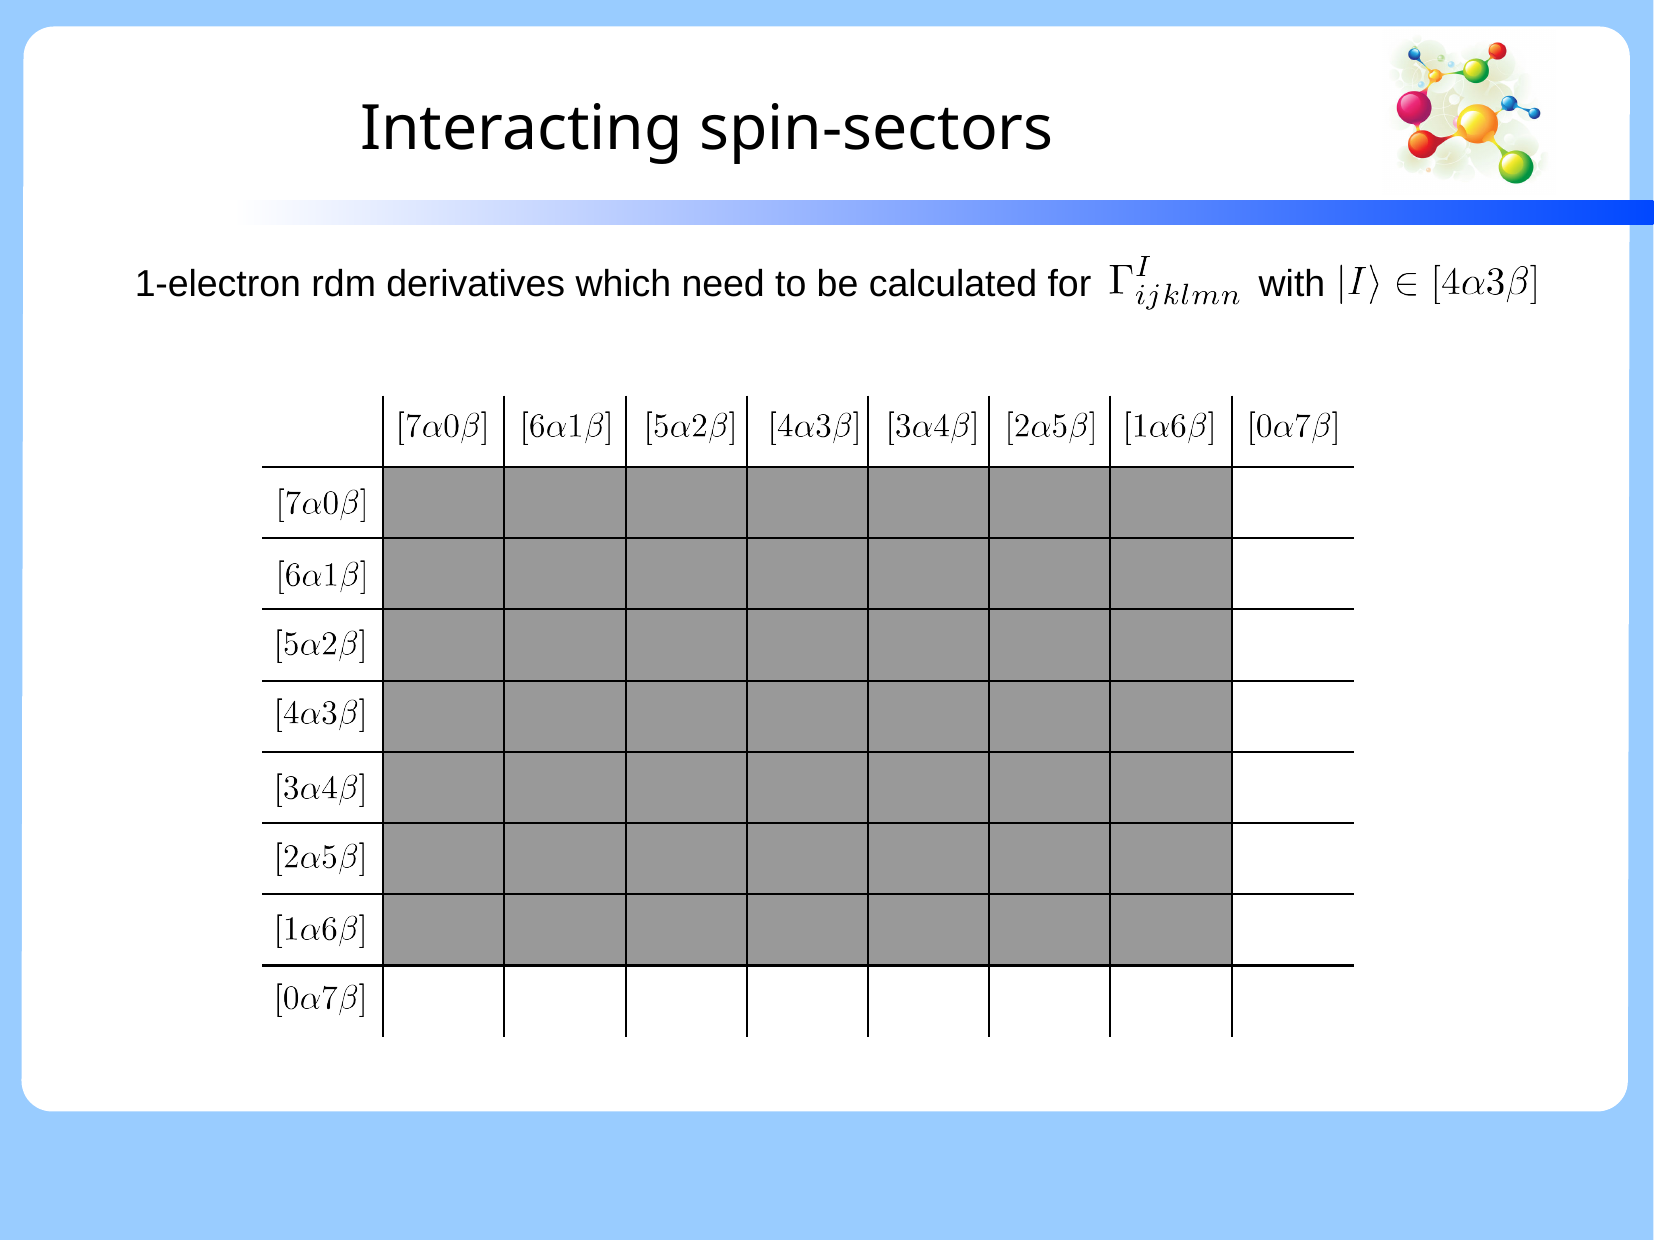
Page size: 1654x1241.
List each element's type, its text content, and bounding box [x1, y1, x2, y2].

table_cell [384, 753, 503, 822]
table_cell [1233, 753, 1354, 822]
table_cell [1111, 468, 1231, 537]
table_header [990, 396, 1109, 466]
table_cell [384, 682, 503, 751]
picture [1340, 264, 1536, 304]
picture [1382, 29, 1556, 195]
table_header [869, 396, 988, 466]
table_cell [627, 967, 746, 1037]
table_cell [869, 539, 988, 608]
table_cell [262, 824, 382, 893]
picture [277, 698, 364, 732]
table_cell [262, 967, 382, 1037]
table_header [1233, 396, 1354, 466]
table_cell [990, 895, 1109, 964]
table_cell [990, 539, 1109, 608]
picture [889, 411, 976, 445]
table_cell [627, 539, 746, 608]
table_cell [869, 753, 988, 822]
table_cell [869, 610, 988, 680]
picture [277, 842, 364, 876]
table_cell [1111, 895, 1231, 964]
picture [1126, 411, 1213, 445]
table_cell [1233, 824, 1354, 893]
table_cell [627, 610, 746, 680]
table_cell [990, 610, 1109, 680]
table_cell [1111, 824, 1231, 893]
title Interacting spin-sectors [82, 49, 1332, 201]
table_cell [748, 824, 867, 893]
table_cell [505, 753, 625, 822]
table_cell [384, 967, 503, 1037]
table_header [505, 396, 625, 466]
table_cell [748, 753, 867, 822]
picture [1008, 411, 1094, 445]
table_cell [505, 682, 625, 751]
table_header [262, 396, 382, 466]
picture [277, 629, 364, 663]
table_cell [869, 895, 988, 964]
table_cell [990, 967, 1109, 1037]
table_cell [956, 201, 961, 224]
table_cell [873, 201, 877, 224]
table_cell [990, 682, 1109, 751]
table_cell [1233, 610, 1354, 680]
picture [277, 914, 364, 948]
table_cell [869, 967, 988, 1037]
table_cell [505, 468, 625, 537]
table_cell [748, 967, 867, 1037]
table_cell [990, 468, 1109, 537]
table_cell [505, 824, 625, 893]
table_cell [1111, 539, 1231, 608]
table_cell [384, 610, 503, 680]
table_cell [748, 610, 867, 680]
picture [1109, 255, 1240, 310]
table_cell [748, 682, 867, 751]
table_cell [384, 468, 503, 537]
table_cell [748, 468, 867, 537]
table_cell [1233, 967, 1354, 1037]
picture [277, 983, 364, 1017]
table_cell [1233, 682, 1354, 751]
table_cell [627, 895, 746, 964]
table_cell [627, 682, 746, 751]
table_cell [990, 824, 1109, 893]
table_cell [1111, 682, 1231, 751]
table_cell [505, 539, 625, 608]
table_cell [1233, 468, 1354, 537]
list [82, 277, 1571, 1069]
table_cell [384, 824, 503, 893]
table_cell [262, 682, 382, 751]
table_cell [384, 539, 503, 608]
table_cell [1233, 539, 1354, 608]
table_cell [262, 539, 382, 608]
table_cell [627, 468, 746, 537]
table_cell [869, 468, 988, 537]
picture [647, 411, 734, 445]
picture [277, 773, 364, 807]
picture [523, 411, 610, 445]
picture [771, 411, 858, 445]
table_header [384, 396, 503, 466]
table_cell [505, 610, 625, 680]
table_cell [262, 468, 382, 537]
table_cell [748, 895, 867, 964]
table_cell [1111, 967, 1231, 1037]
table_header [748, 396, 867, 466]
picture [1250, 411, 1337, 445]
picture [279, 560, 365, 594]
table_cell [748, 539, 867, 608]
table_cell [1233, 895, 1354, 964]
picture [399, 411, 486, 445]
table_cell [262, 895, 382, 964]
table_header [627, 396, 746, 466]
table_cell [262, 610, 382, 680]
picture [279, 488, 365, 522]
text_box 1-electron rdm derivatives which need to be calculated for with [120, 255, 1381, 382]
table_cell [627, 753, 746, 822]
table_cell [505, 895, 625, 964]
table_header [1111, 396, 1231, 466]
table_cell [627, 824, 746, 893]
table_cell [262, 753, 382, 822]
table_cell [505, 967, 625, 1037]
table_cell [384, 895, 503, 964]
table_cell [990, 753, 1109, 822]
table_cell [1111, 610, 1231, 680]
table_cell [869, 824, 988, 893]
table_cell [1111, 753, 1231, 822]
table_cell [869, 682, 988, 751]
